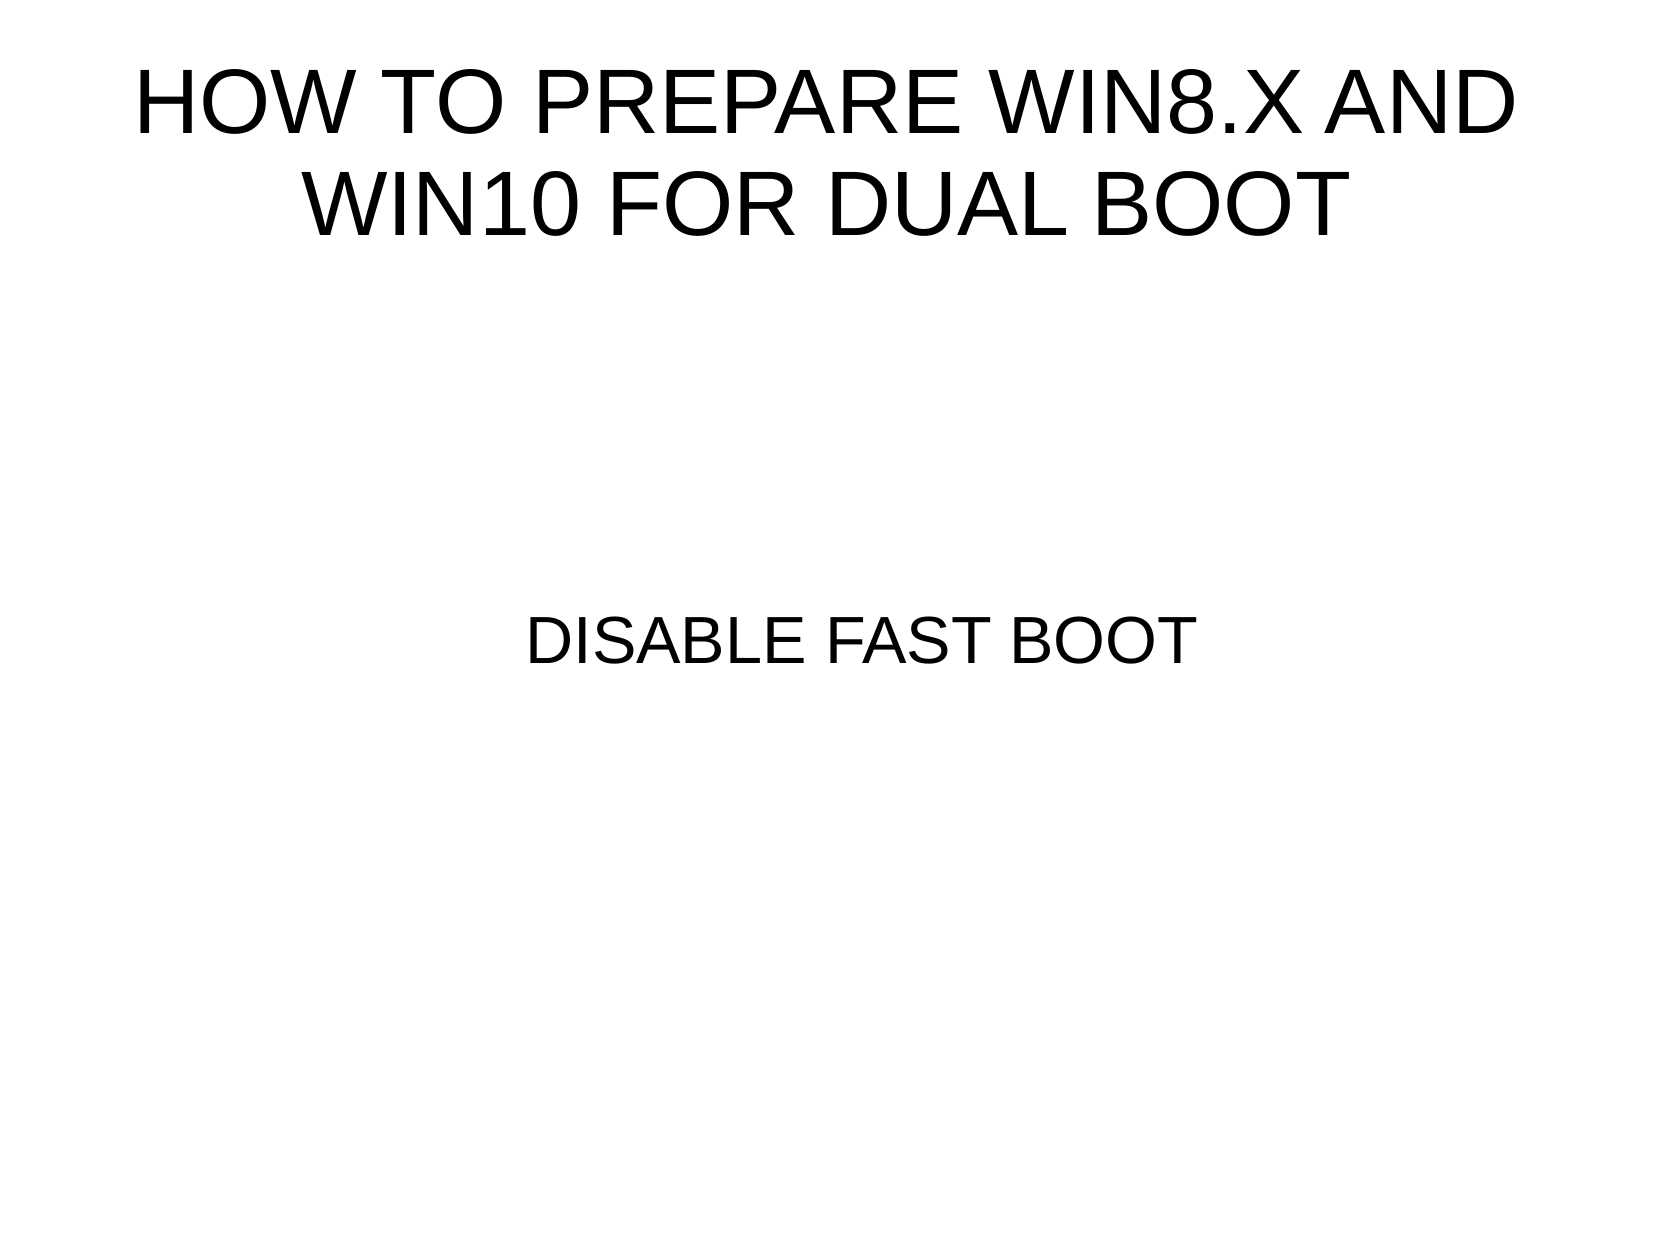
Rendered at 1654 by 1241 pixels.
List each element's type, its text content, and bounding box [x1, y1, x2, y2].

list DISABLE FAST BOOT [82, 290, 1571, 1010]
title HOW TO PREPARE WIN8.X AND WIN10 FOR DUAL BOOT [82, 49, 1571, 257]
